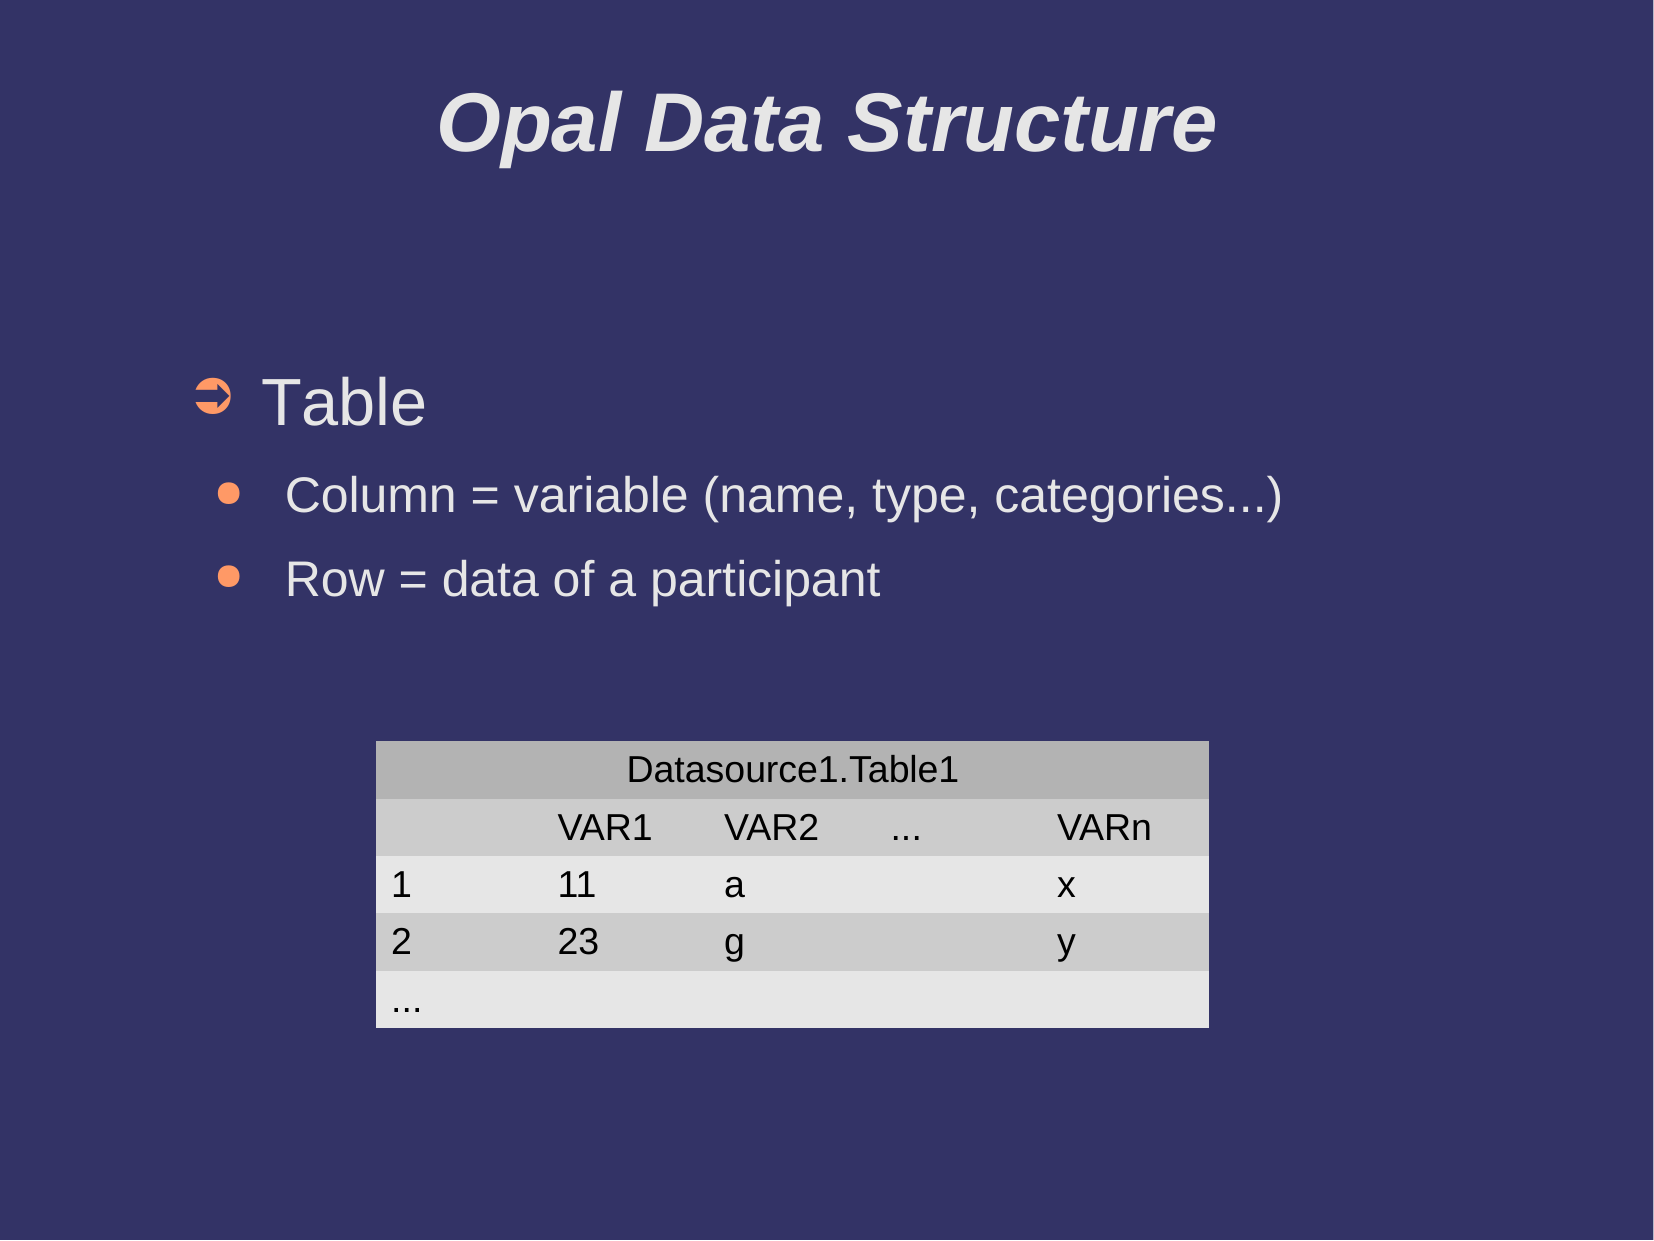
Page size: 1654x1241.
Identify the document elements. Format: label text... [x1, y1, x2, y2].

table_cell ... [376, 971, 543, 1028]
table_cell g [709, 913, 876, 971]
table_cell ... [876, 799, 1042, 856]
table_cell x [1042, 856, 1209, 913]
table_cell 11 [543, 856, 709, 913]
table_cell 1 [376, 856, 543, 913]
table_cell 23 [543, 913, 709, 971]
table_cell [376, 799, 543, 856]
table_cell VAR1 [543, 799, 709, 856]
table_cell [876, 971, 1042, 1028]
table_cell VAR2 [709, 799, 876, 856]
table_cell [543, 971, 709, 1028]
table_cell [1042, 971, 1209, 1028]
table_cell a [709, 856, 876, 913]
table_cell [876, 856, 1042, 913]
table_cell [876, 913, 1042, 971]
table_cell VARn [1042, 799, 1209, 856]
title Opal Data Structure [121, 19, 1534, 227]
table_cell [709, 971, 876, 1028]
table_cell 2 [376, 913, 543, 971]
table_header Datasource1.Table1 [376, 741, 1209, 799]
table_cell y [1042, 913, 1209, 971]
list Table Column = variable (name, type, categories...) Row = data of a participant [178, 364, 1570, 1147]
